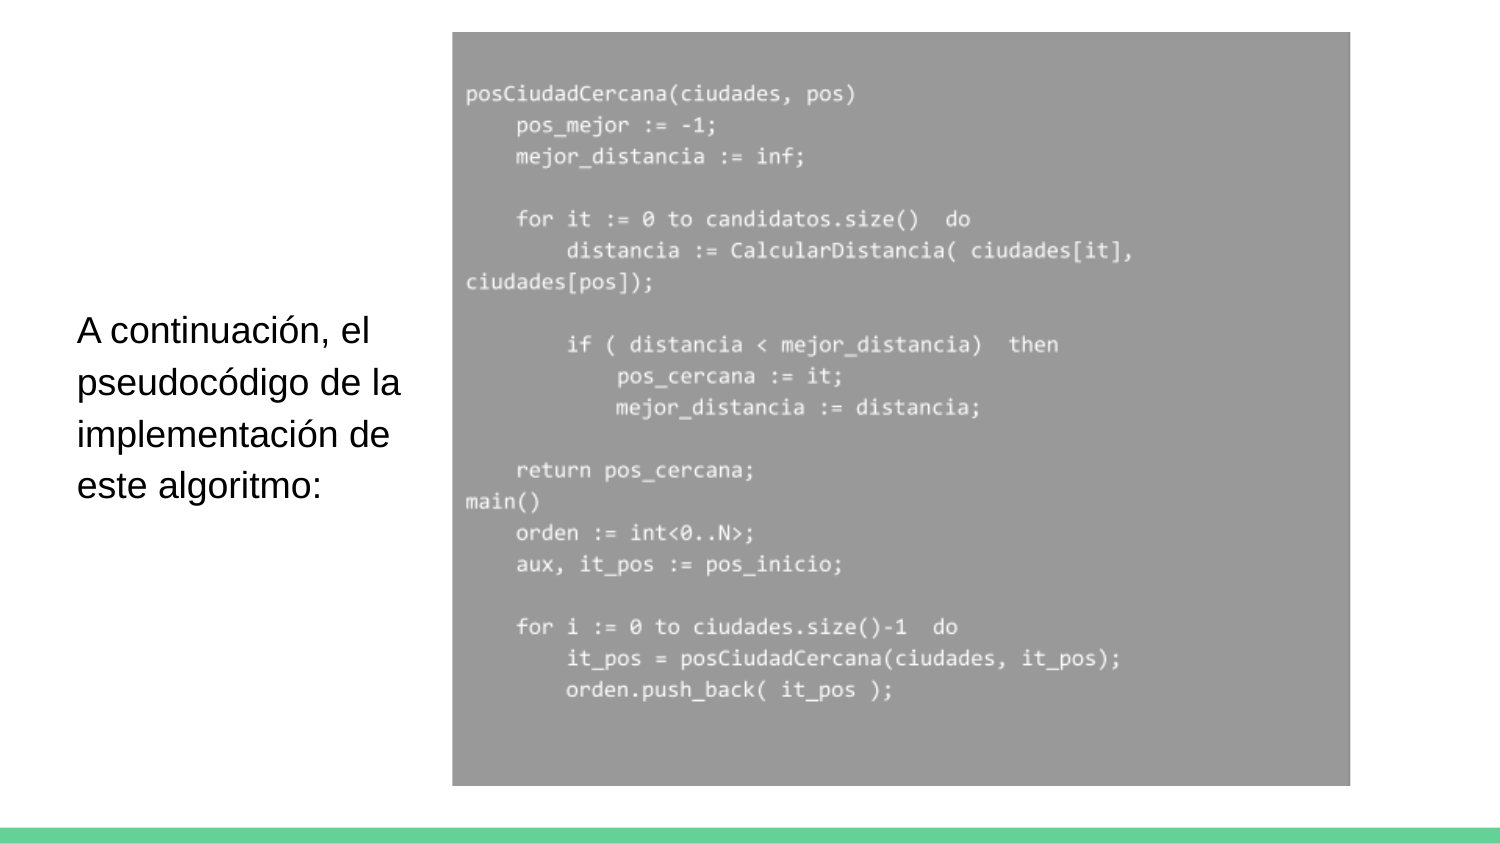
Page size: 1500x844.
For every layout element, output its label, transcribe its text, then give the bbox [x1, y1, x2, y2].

text_box A continuación, el pseudocódigo de la implementación de este algoritmo: [61, 209, 427, 597]
picture [451, 32, 1352, 786]
